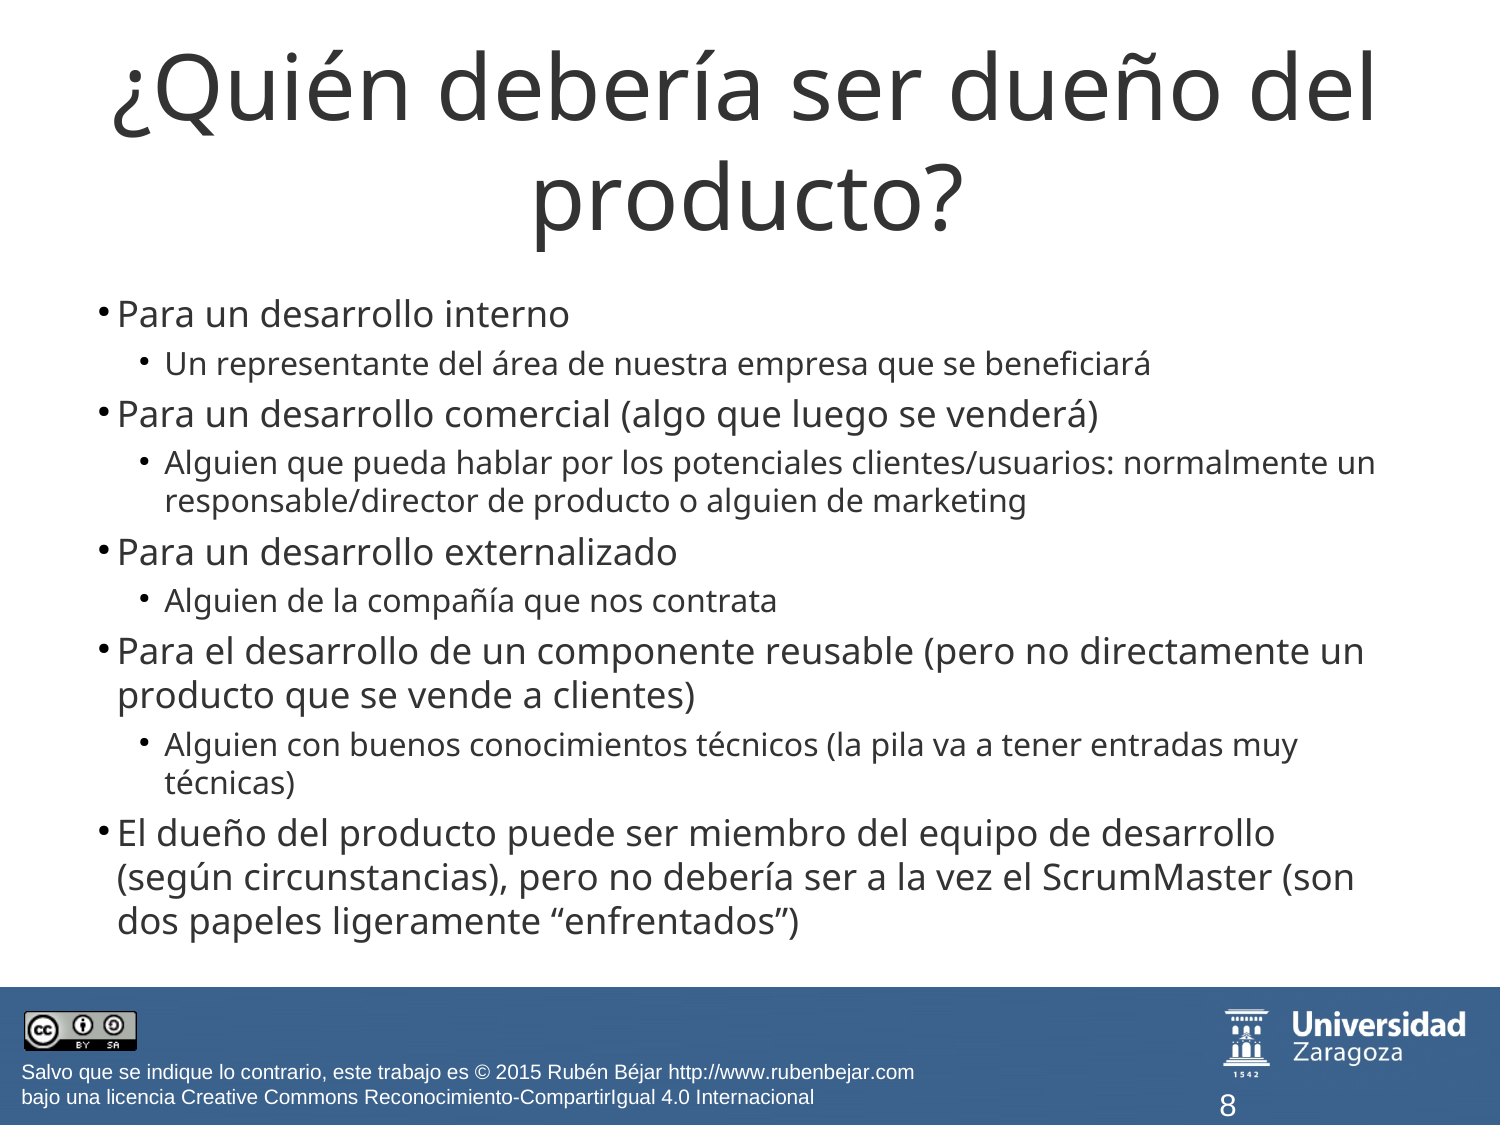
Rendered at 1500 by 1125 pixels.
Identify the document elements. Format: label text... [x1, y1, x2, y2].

picture [0, 987, 1500, 1125]
title ¿Quién debería ser dueño del producto? [74, 21, 1420, 257]
list Para un desarrollo interno Un representante del área de nuestra empresa que se beneficiará Para un desarrollo comercial (algo que luego se venderá) Alguien que pueda hablar por los potenciales clientes/usuarios: normalmente un responsable/director de producto o alguien de marketing Para un desarrollo externalizado Alguien de la compañía que nos contrata Para el desarrollo de un componente reusable (pero no directamente un producto que se vende a clientes) Alguien con buenos conocimientos técnicos (la pila va a tener entradas muy técnicas) El dueño del producto puede ser miembro del equipo de desarrollo (según circunstancias), pero no debería ser a la vez el ScrumMaster (son dos papeles ligeramente “enfrentados”) [82, 283, 1418, 957]
